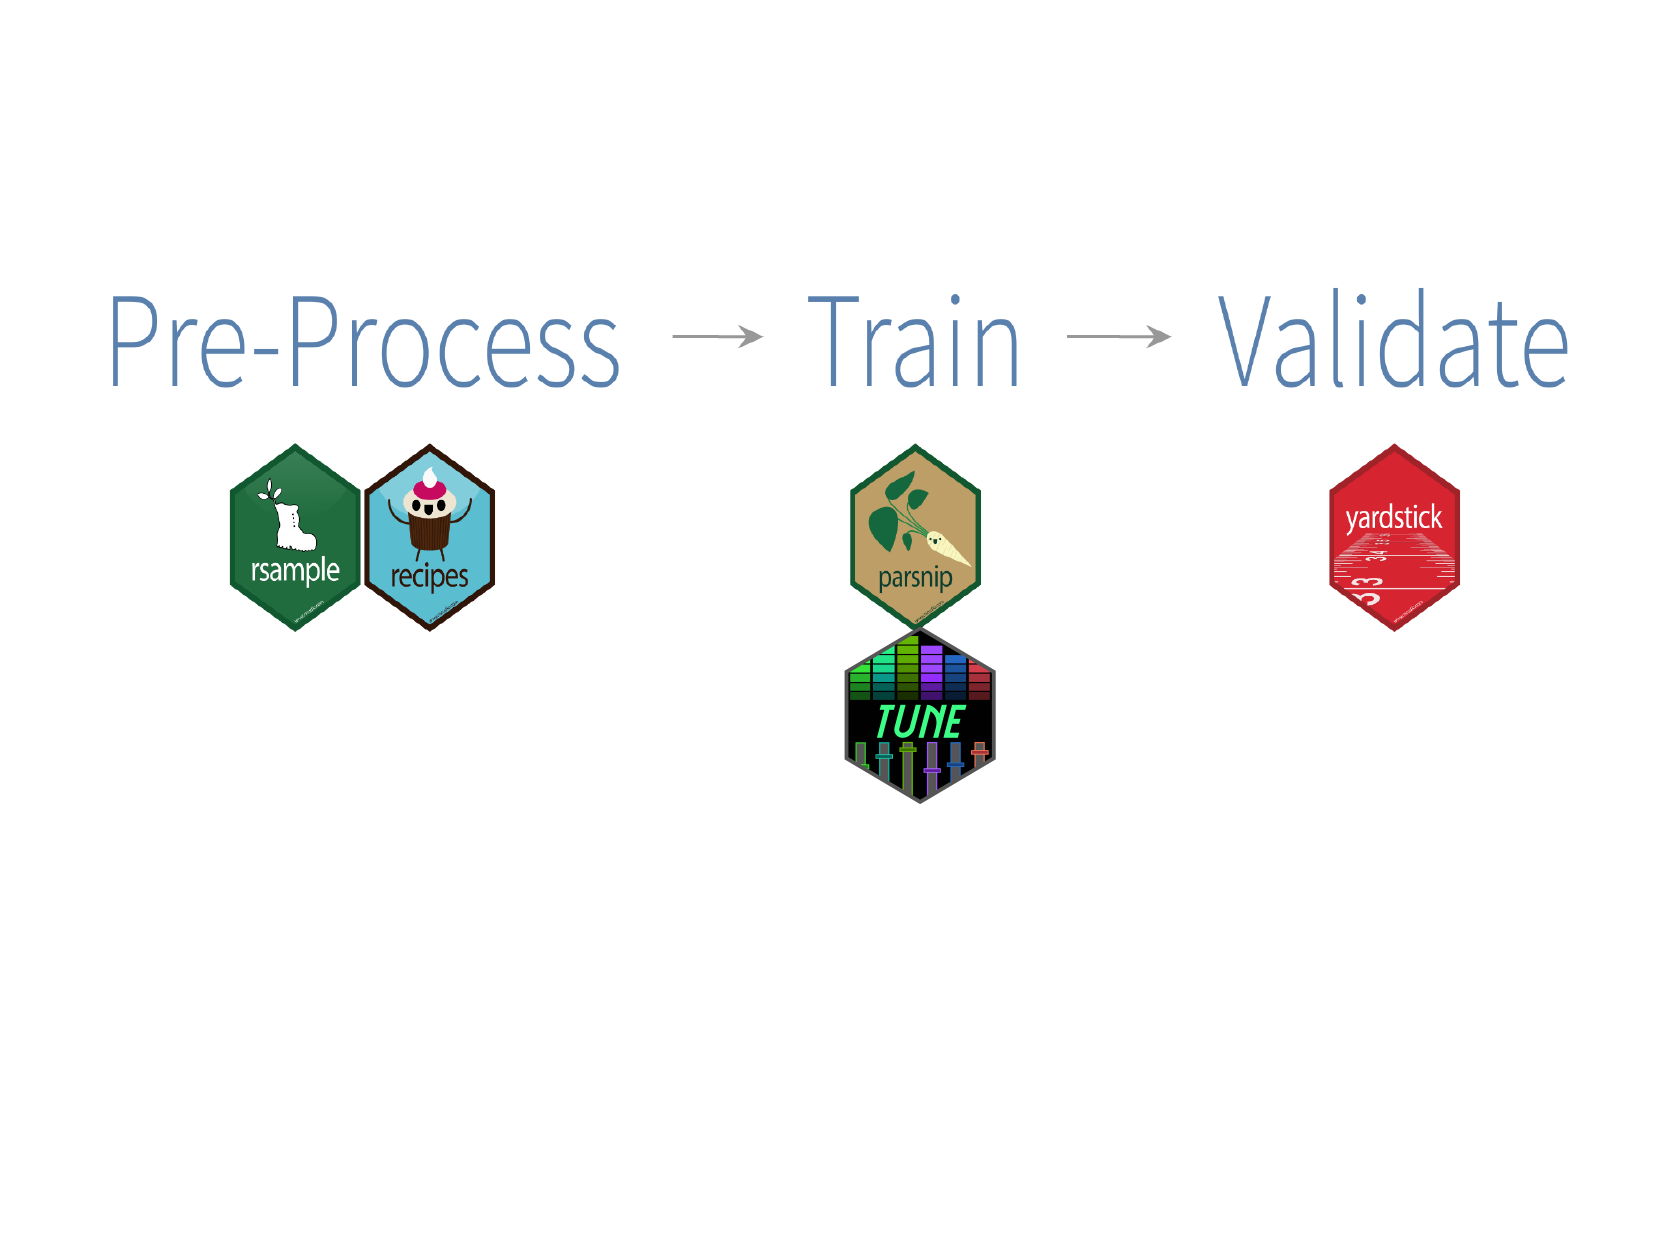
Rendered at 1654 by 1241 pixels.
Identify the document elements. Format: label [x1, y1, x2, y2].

picture [47, 235, 1619, 804]
